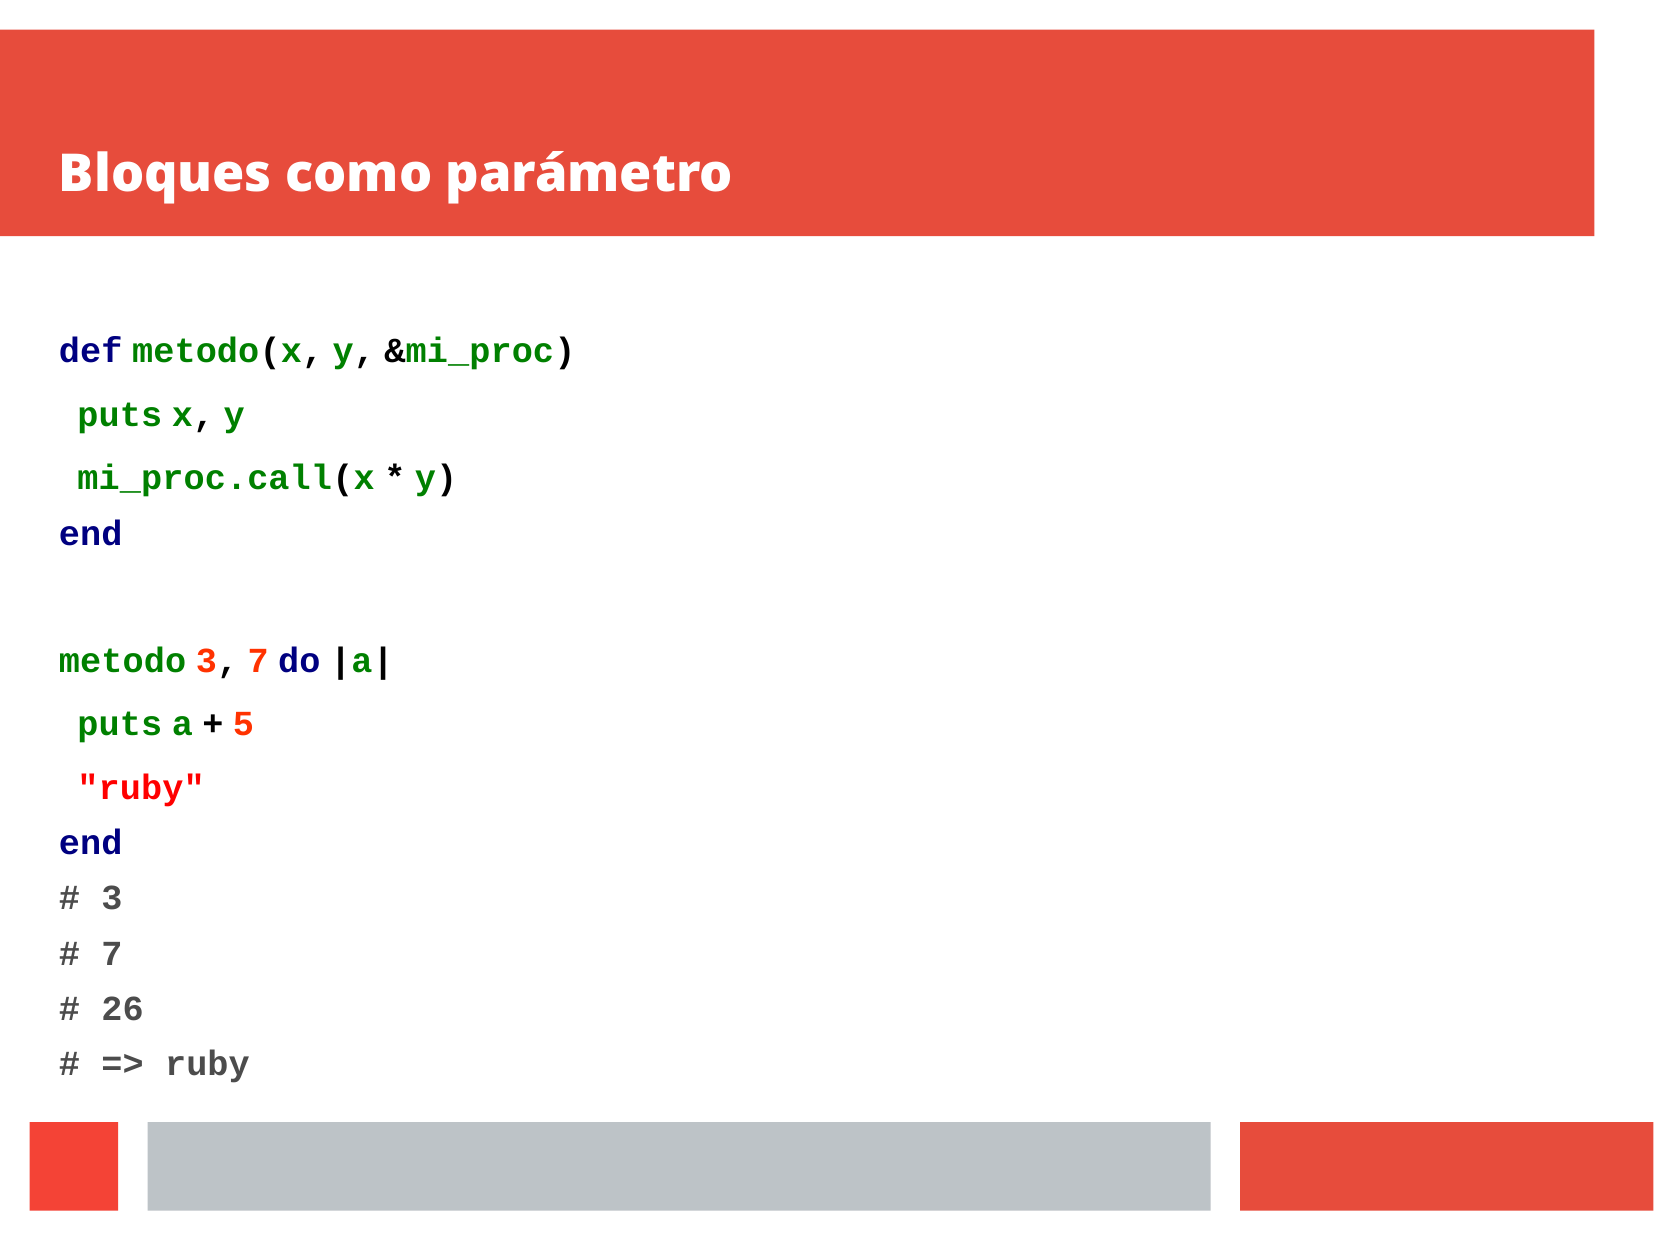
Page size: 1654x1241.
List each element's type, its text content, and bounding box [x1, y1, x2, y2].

list def metodo(x, y, &mi_proc) puts x, y mi_proc.call(x * y) end metodo 3, 7 do |a| puts a + 5 "ruby" end # 3 # 7 # 26 # => ruby [59, 324, 1565, 1093]
title Bloques como parámetro [59, 59, 1595, 207]
